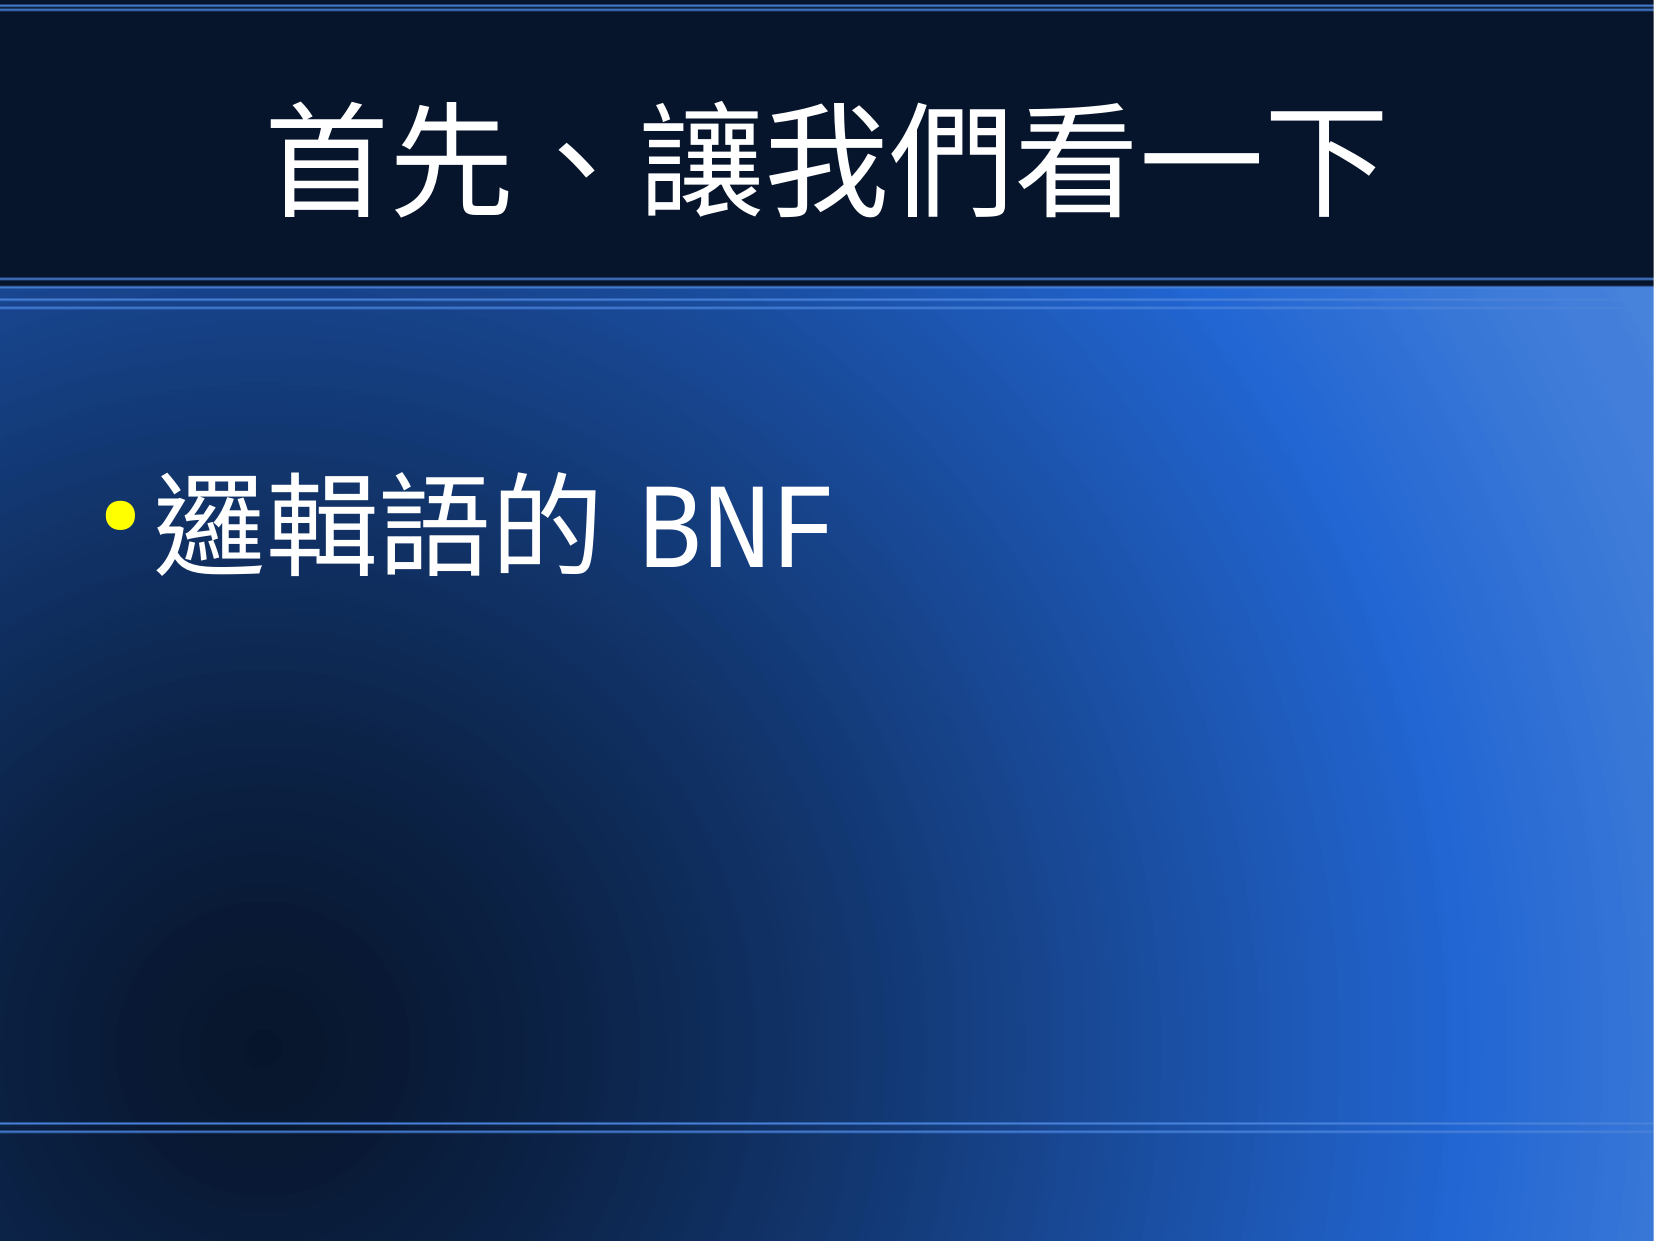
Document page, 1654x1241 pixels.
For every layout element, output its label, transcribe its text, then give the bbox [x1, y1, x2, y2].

picture [0, 0, 1654, 1241]
list 邏輯語的BNF [82, 355, 1571, 1241]
title 首先、讓我們看一下 [82, 49, 1571, 257]
